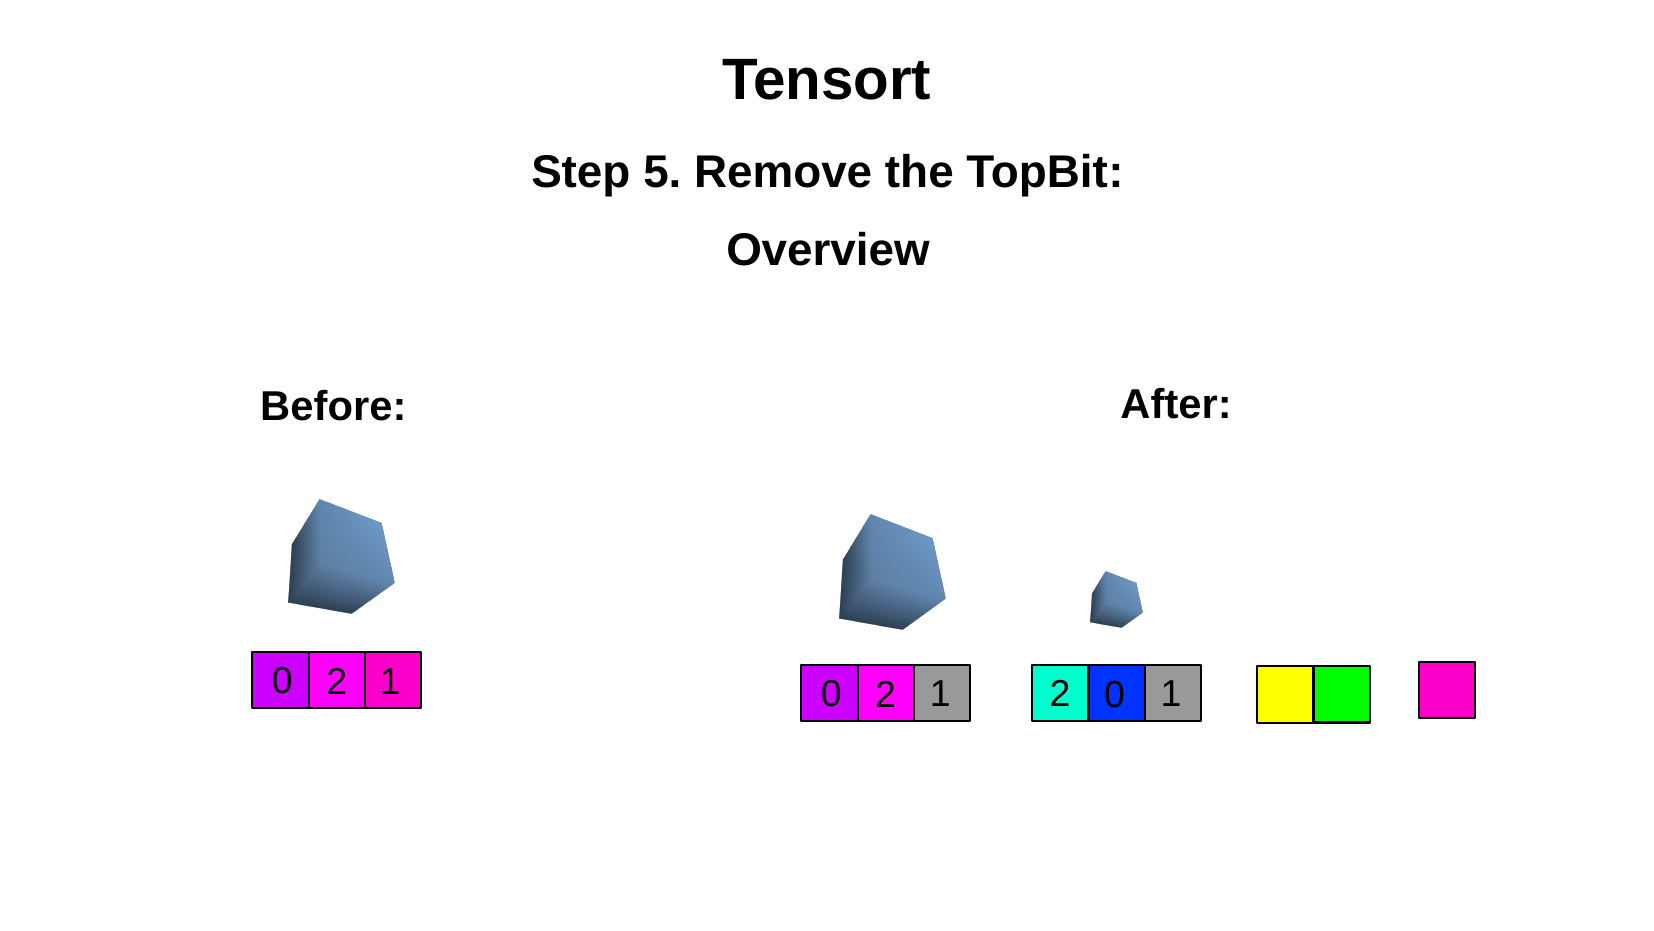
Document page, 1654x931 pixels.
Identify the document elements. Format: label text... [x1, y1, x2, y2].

title Tensort [82, 2, 1571, 158]
text_box 2 [311, 652, 364, 710]
text_box [252, 652, 257, 709]
text_box 1 [914, 665, 972, 723]
subtitle Before: [189, 349, 478, 462]
text_box [1257, 666, 1370, 723]
text_box 2 [1034, 665, 1089, 722]
text_box 0 [1089, 665, 1146, 723]
text_box 1 [364, 652, 422, 710]
text_box [1419, 662, 1476, 719]
text_box 2 [860, 665, 914, 723]
text_box [801, 665, 805, 722]
text_box 0 [257, 652, 308, 709]
text_box Step 5. Remove the TopBit: [516, 138, 1412, 257]
text_box After: [1032, 347, 1321, 461]
text_box 1 [1146, 665, 1203, 722]
text_box 0 [805, 665, 857, 722]
text_box Overview [305, 216, 1351, 301]
